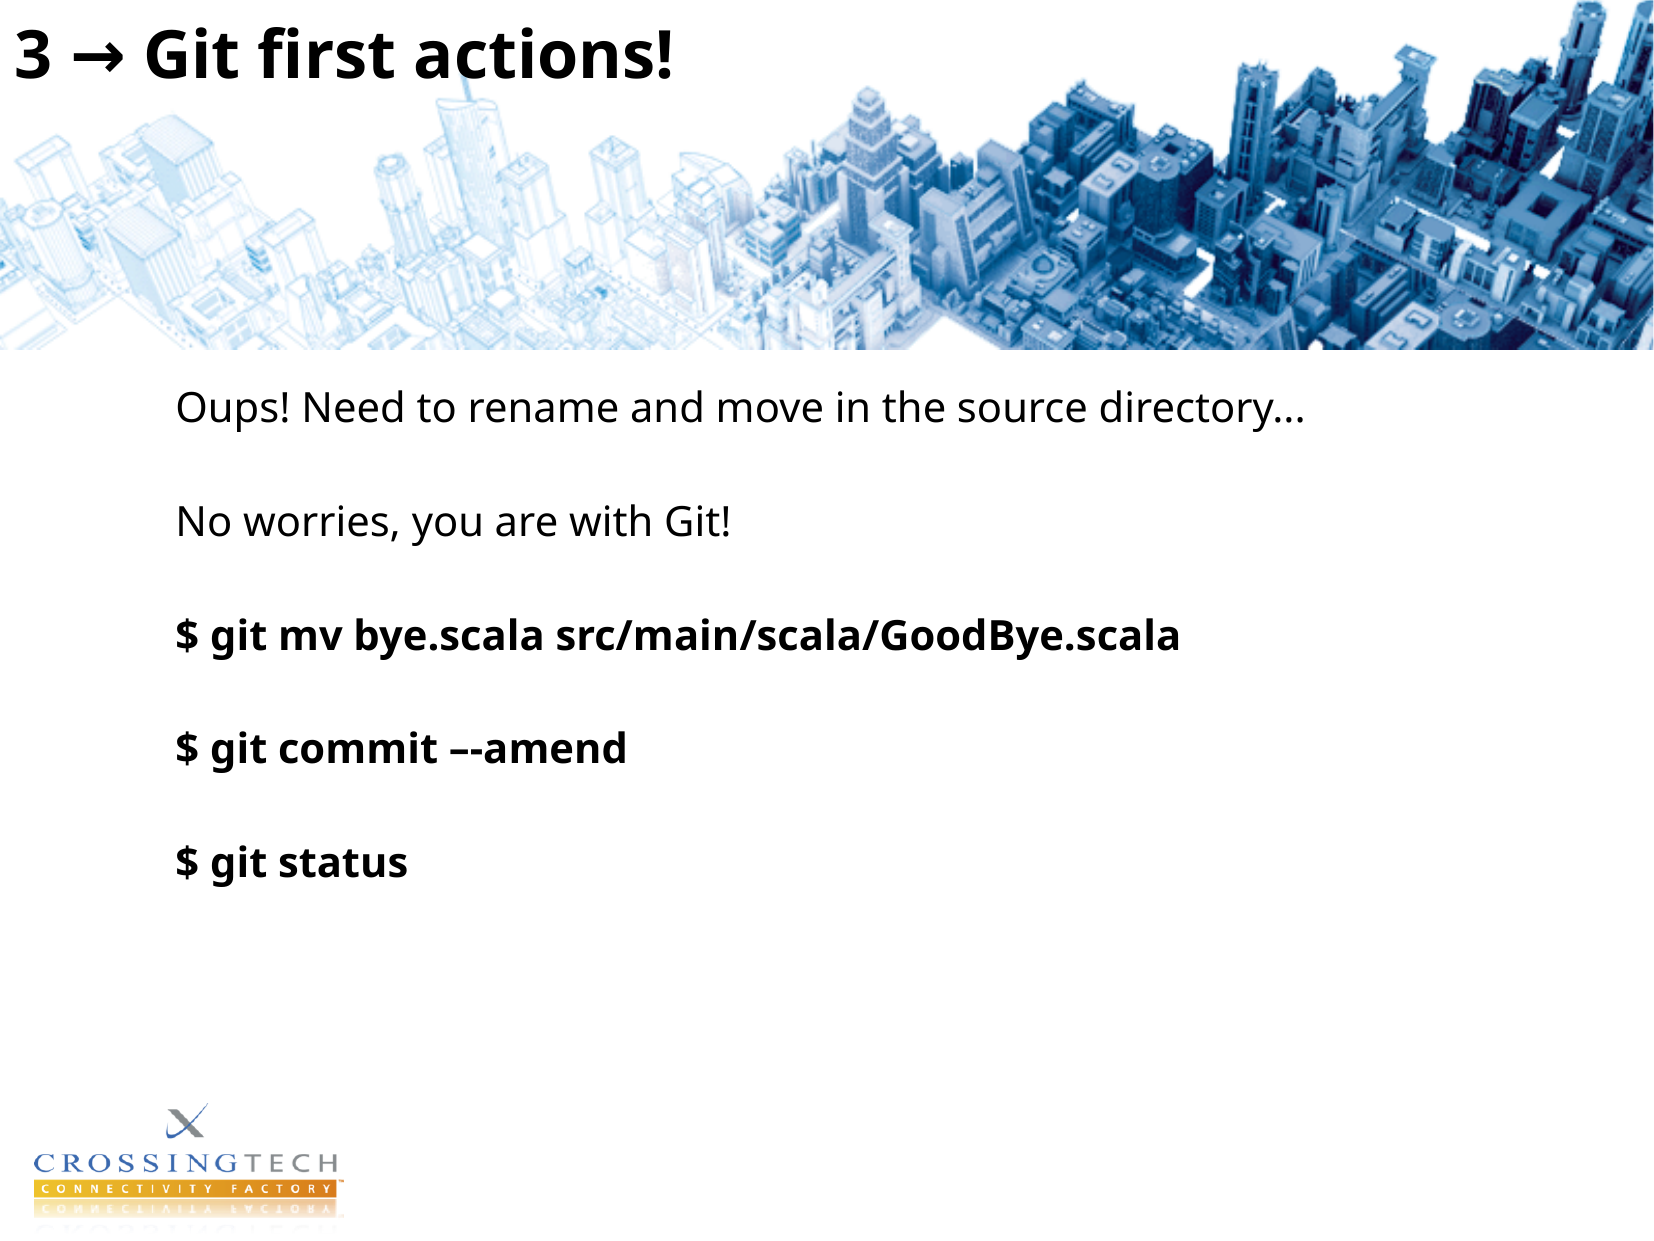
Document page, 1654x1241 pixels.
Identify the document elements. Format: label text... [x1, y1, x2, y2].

picture [34, 1103, 344, 1237]
text_box Oups! Need to rename and move in the source directory... No worries, you are with Git! $ git mv bye.scala src/main/scala/GoodBye.scala $ git commit –-amend $ git status [160, 369, 1597, 822]
picture [0, 0, 1654, 350]
text_box 3 → Git first actions! [0, 0, 913, 93]
